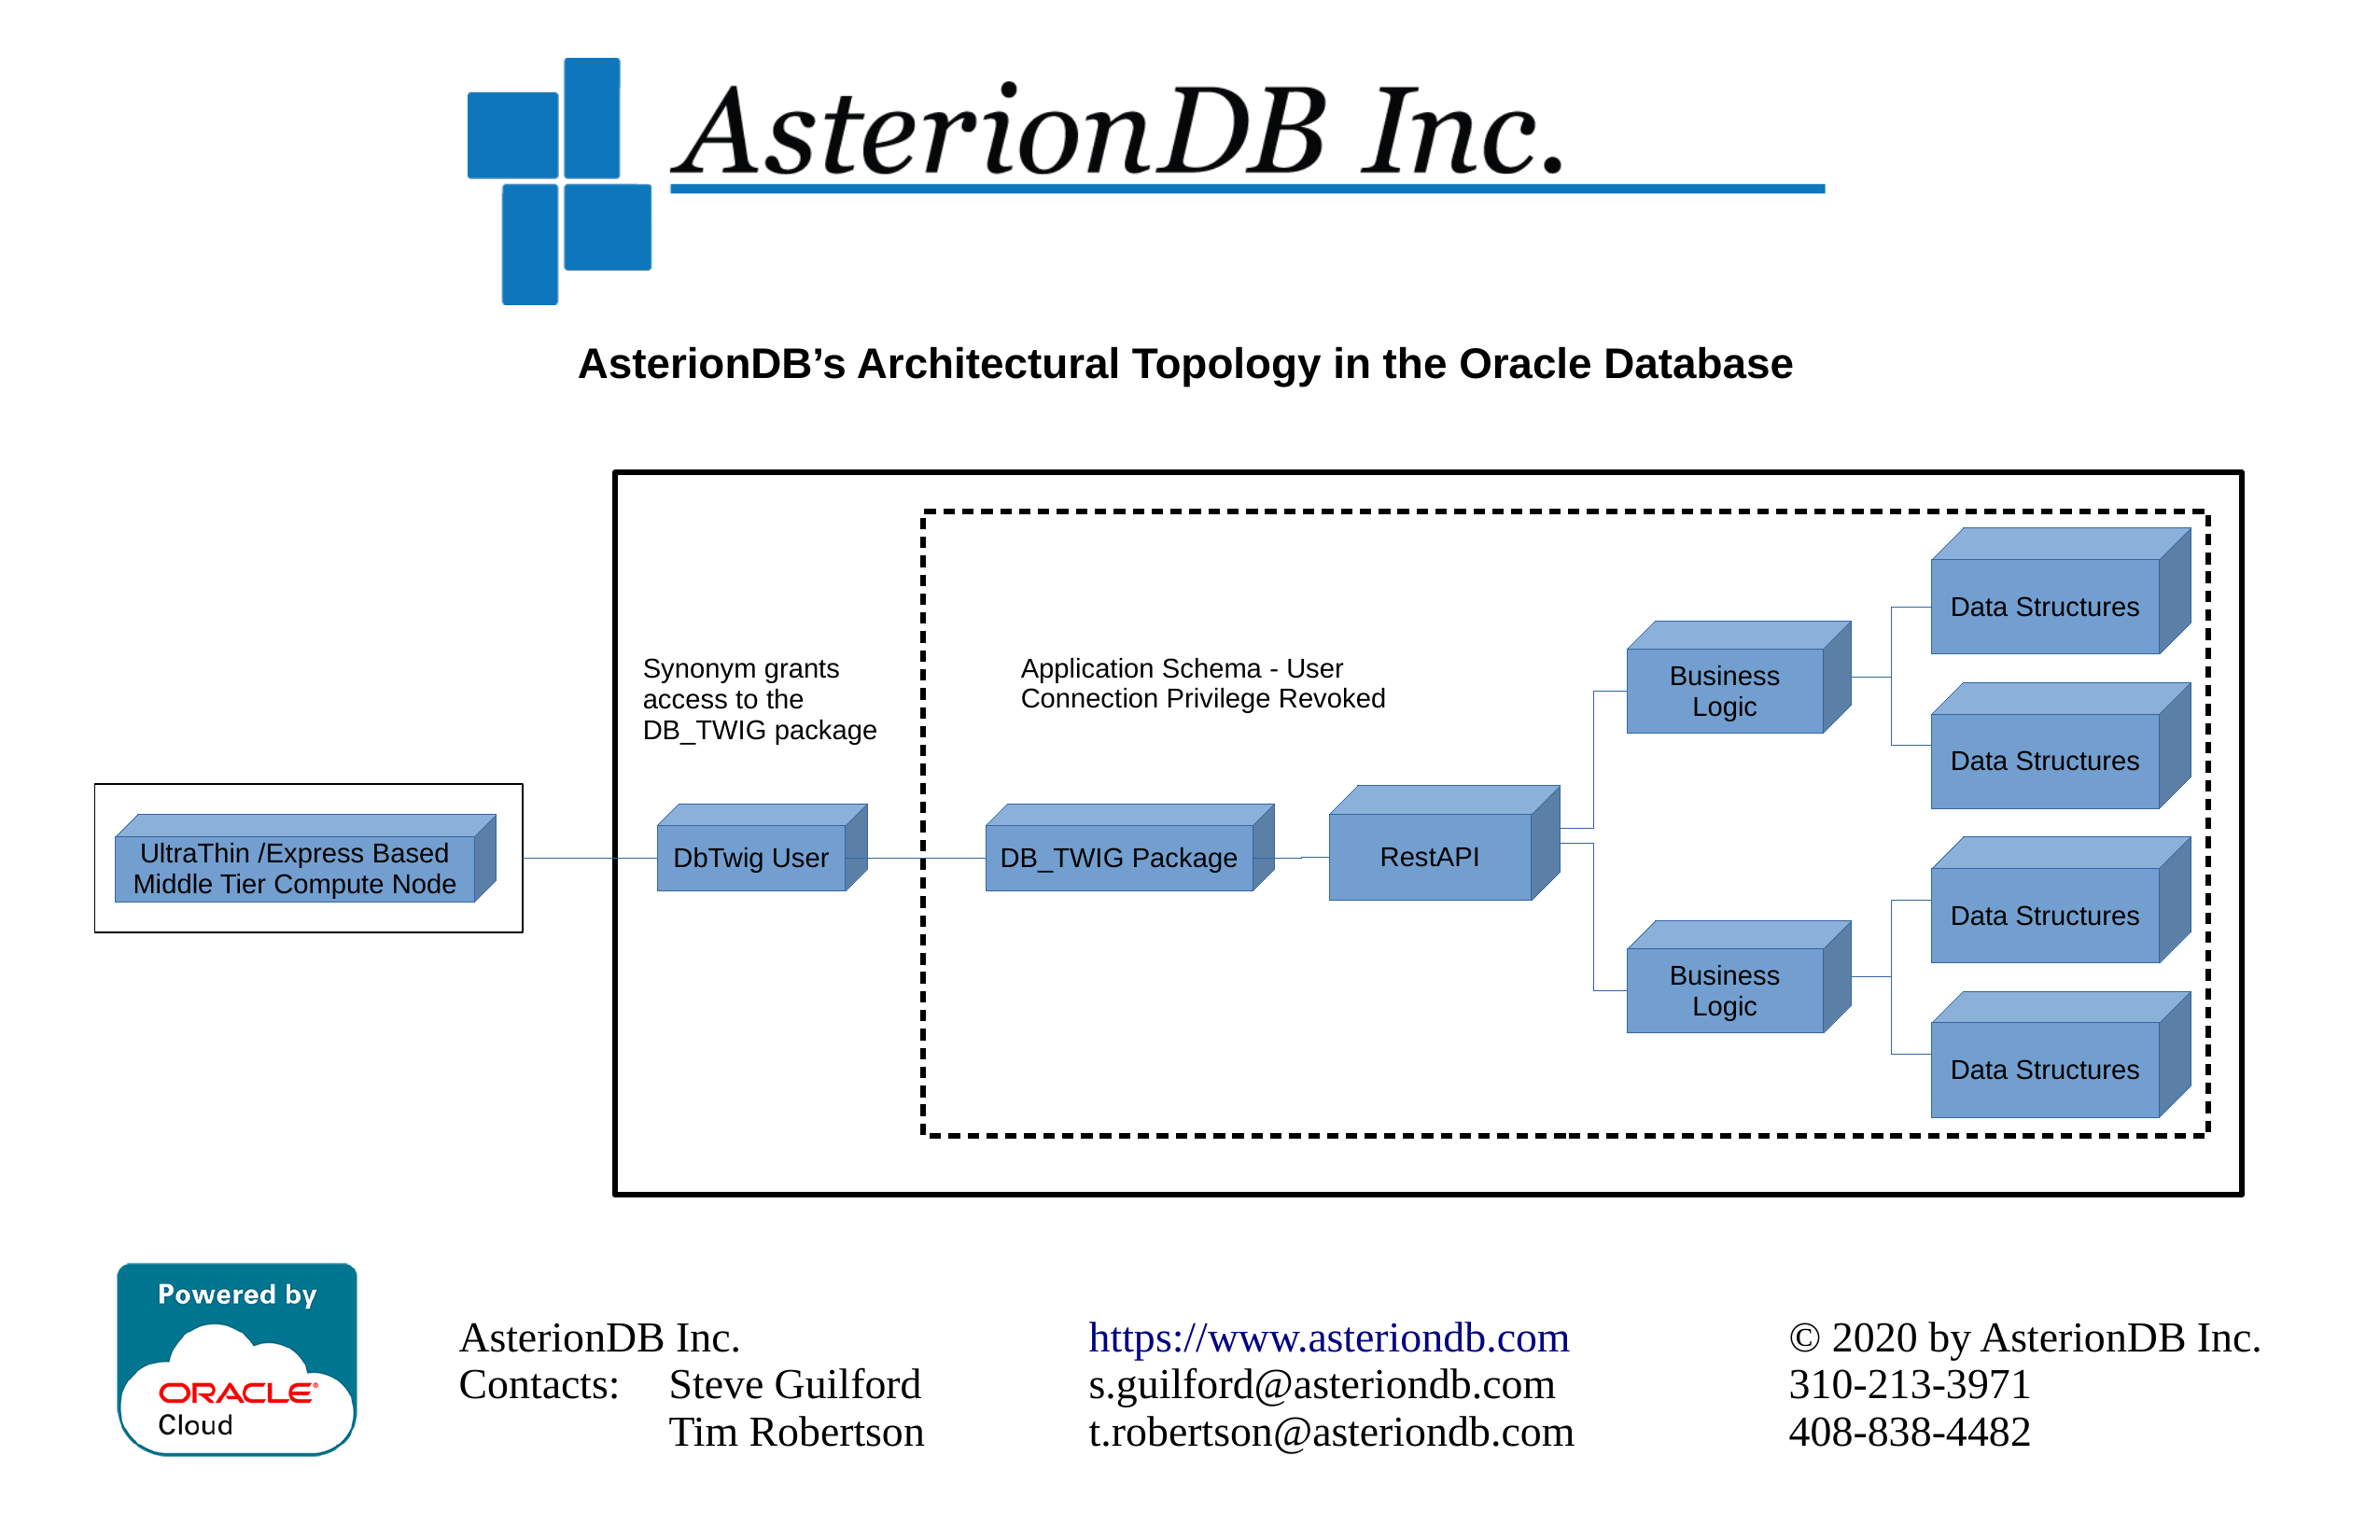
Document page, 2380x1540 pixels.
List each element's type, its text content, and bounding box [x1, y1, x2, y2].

text_box Application Schema - User Connection Privilege Revoked [1007, 646, 1512, 738]
text_box AsterionDB Inc. https://www.asteriondb.com © 2020 by AsterionDB Inc. Contacts: Steve Guilford s.guilford@asteriondb.com 310-213-3971 Tim Robertson t.robertson@asteriondb.com 408-838-4482 [444, 1307, 2318, 1485]
text_box DB_TWIG Package [986, 826, 1253, 891]
text_box Data Structures [1931, 560, 2159, 654]
picture [468, 58, 1898, 305]
text_box Data Structures [1931, 1023, 2159, 1118]
text_box Business Logic [1627, 949, 1823, 1033]
text_box UltraThin /Express Based Middle Tier Compute Node [115, 837, 474, 903]
text_box AsterionDB’s Architectural Topology in the Oracle Database [564, 332, 1816, 395]
text_box Synonym grants access to the DB_TWIG package [629, 647, 924, 753]
text_box Data Structures [1931, 715, 2159, 809]
picture [61, 1252, 413, 1477]
text_box Business Logic [1627, 650, 1823, 734]
text_box DbTwig User [657, 826, 845, 891]
text_box Data Structures [1931, 869, 2159, 963]
text_box RestAPI [1329, 815, 1531, 901]
